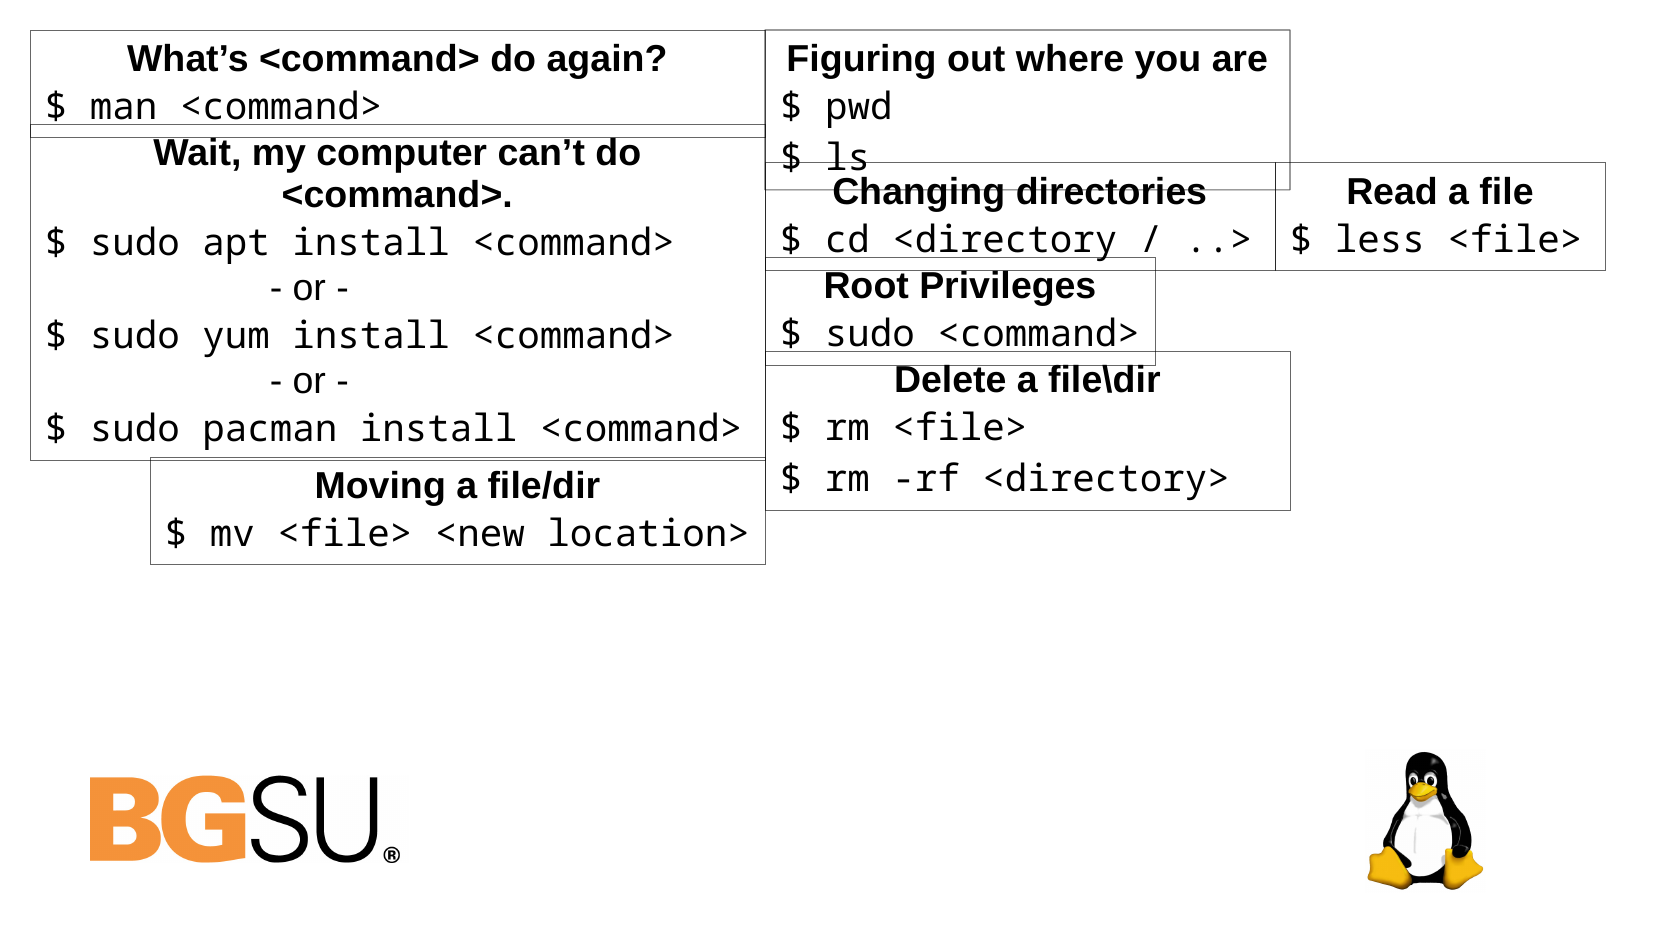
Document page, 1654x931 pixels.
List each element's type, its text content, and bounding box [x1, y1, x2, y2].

text_box Moving a file/dir $ mv <file> <new location> [150, 457, 766, 552]
text_box What’s <command> do again? $ man <command> [30, 30, 764, 124]
picture [90, 775, 409, 863]
text_box Read a file $ less <file> [1275, 162, 1606, 258]
text_box Delete a file\dir $ rm <file> $ rm -rf <directory> [765, 351, 1291, 484]
text_box Changing directories $ cd <directory / ..> [765, 162, 1275, 258]
text_box Figuring out where you are $ pwd $ ls [765, 30, 1291, 162]
text_box Root Privileges $ sudo <command> [765, 257, 1156, 351]
picture [1365, 749, 1486, 893]
text_box Wait, my computer can’t do <command>. $ sudo apt install <command> - or - $ sudo yum install <command> - or - $ sudo pacman install <command> [30, 124, 766, 458]
